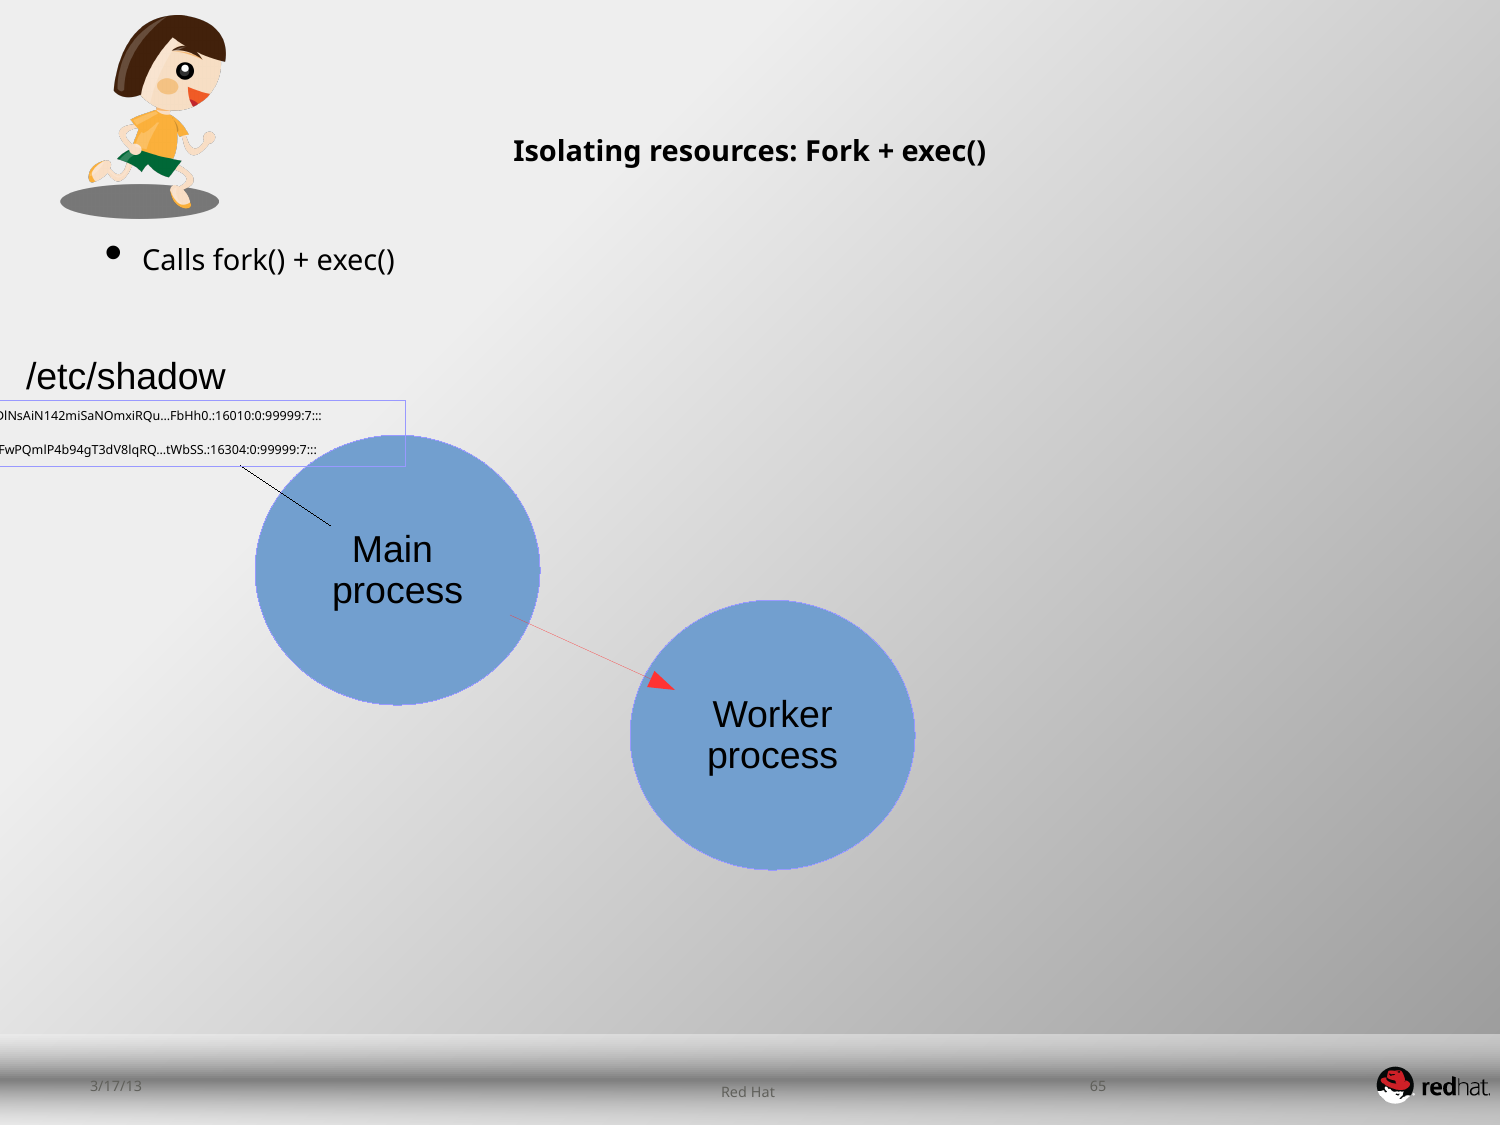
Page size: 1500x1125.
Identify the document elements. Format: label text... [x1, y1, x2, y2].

picture [60, 15, 226, 219]
footer Red Hat [300, 1065, 1200, 1110]
picture [1364, 1057, 1500, 1110]
list Calls fork() + exec() [74, 209, 1425, 1012]
title Isolating resources: Fork + exec() [226, 22, 1426, 188]
slide_number 3/17/13 [75, 1051, 425, 1112]
text_box /etc/shadow [11, 348, 241, 406]
text_box user1:$6$Gxs0we66$WQer.DlNsAiN142miSaNOmxiRQu...FbHh0.:16010:0:99999:7::: ods:!!:16163:::::: user2:!!$6$ZbBKCqf8$EAM5FwPQmlP4b94gT3dV8lqRQ...tWbSS.:16304:0:99999:7::: [0, 400, 406, 466]
slide_number <number> [1074, 1051, 1337, 1112]
text_box Worker process [630, 600, 916, 871]
